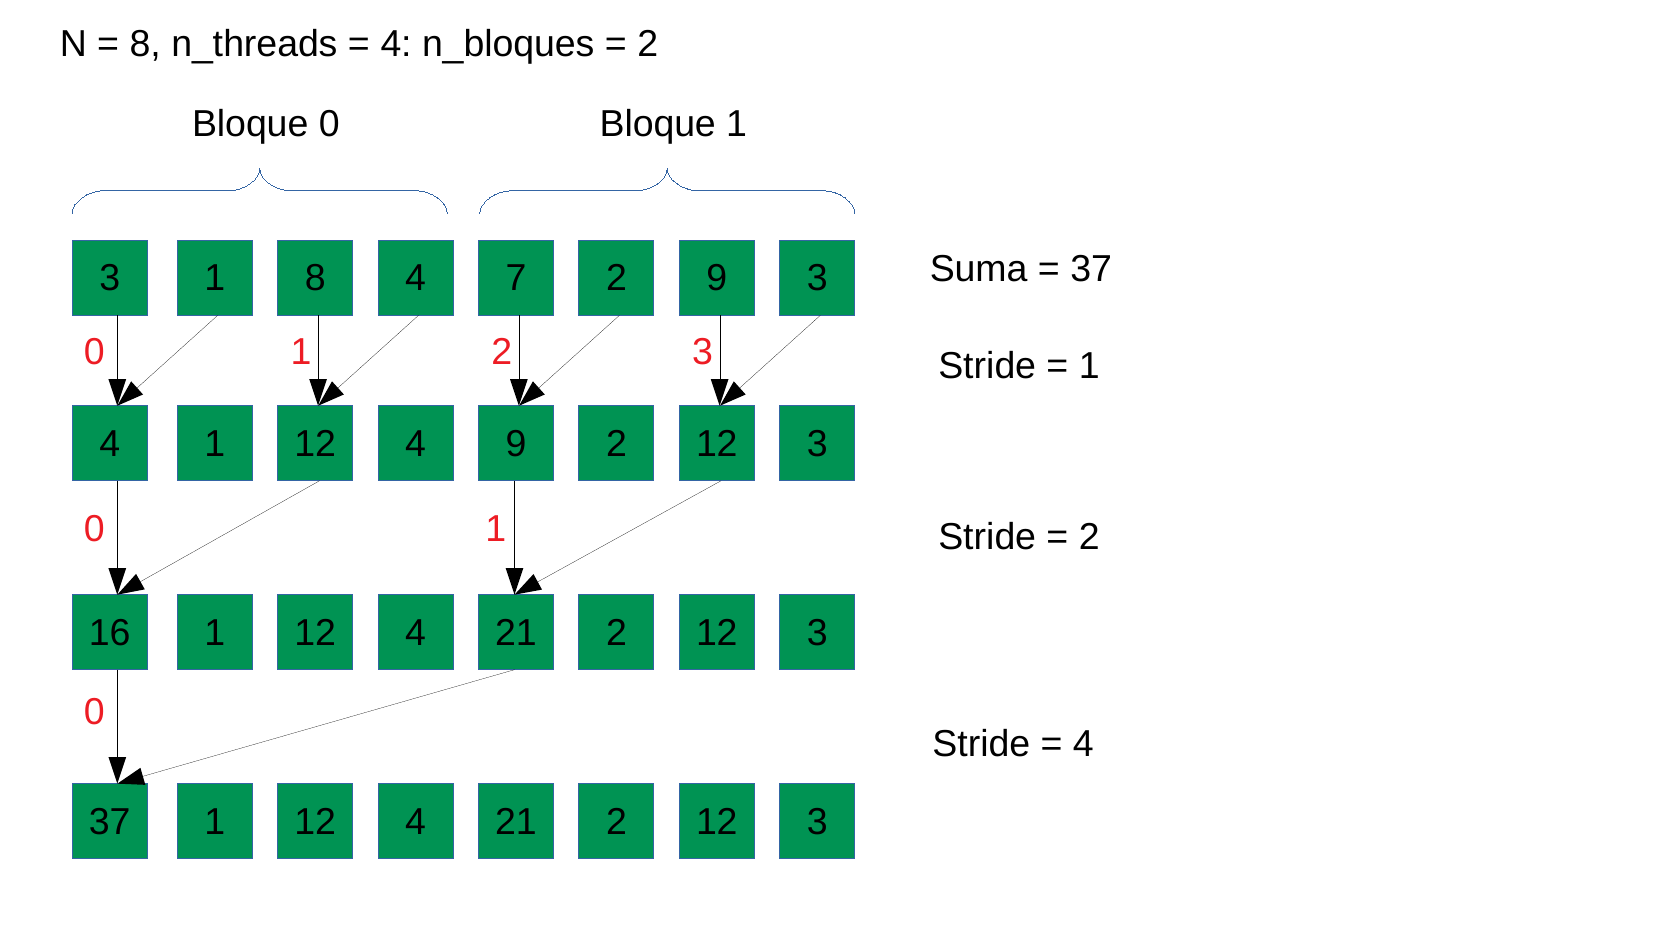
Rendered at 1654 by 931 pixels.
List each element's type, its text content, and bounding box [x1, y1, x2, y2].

text_box 12 [277, 406, 353, 481]
text_box 12 [277, 783, 353, 859]
text_box Stride = 2 [923, 507, 1194, 565]
text_box 1 [320, 351, 381, 406]
text_box 4 [378, 405, 454, 481]
text_box 4 [72, 406, 148, 481]
text_box 3 [677, 323, 783, 406]
text_box 2 [578, 783, 654, 859]
text_box 3 [72, 240, 148, 316]
text_box Suma = 37 [915, 240, 1216, 297]
text_box 2 [476, 323, 582, 406]
text_box 7 [478, 240, 554, 316]
text_box 0 [119, 355, 175, 406]
text_box Bloque 1 [584, 95, 780, 194]
text_box 1 [177, 405, 253, 481]
text_box 3 [779, 405, 855, 481]
text_box 1 [177, 783, 253, 859]
text_box 1 [177, 594, 253, 670]
text_box 12 [277, 594, 353, 670]
text_box 12 [679, 406, 755, 481]
text_box 16 [72, 594, 148, 670]
text_box 8 [277, 240, 353, 316]
text_box 12 [679, 594, 755, 670]
text_box 37 [72, 783, 148, 859]
text_box 0 [69, 683, 175, 766]
text_box 1 [275, 323, 381, 406]
text_box 9 [679, 240, 755, 316]
text_box Stride = 1 [923, 336, 1194, 394]
text_box 21 [478, 783, 554, 859]
text_box 2 [578, 594, 654, 670]
text_box 3 [779, 783, 855, 859]
text_box 0 [69, 500, 175, 583]
text_box 12 [679, 783, 755, 859]
text_box 2 [578, 240, 654, 316]
text_box 1 [177, 240, 253, 316]
text_box 2 [578, 405, 654, 481]
text_box 2 [521, 351, 582, 406]
text_box 4 [378, 594, 454, 670]
text_box 3 [722, 351, 783, 406]
text_box N = 8, n_threads = 4: n_bloques = 2 [45, 15, 676, 91]
text_box 0 [69, 323, 175, 406]
text_box 1 [470, 500, 576, 583]
text_box Bloque 0 [177, 95, 373, 194]
text_box 9 [478, 406, 554, 481]
text_box 4 [378, 240, 454, 316]
text_box 21 [478, 594, 554, 670]
text_box 4 [378, 783, 454, 859]
text_box Stride = 4 [917, 714, 1188, 772]
text_box 3 [779, 594, 855, 670]
text_box 3 [779, 240, 855, 316]
